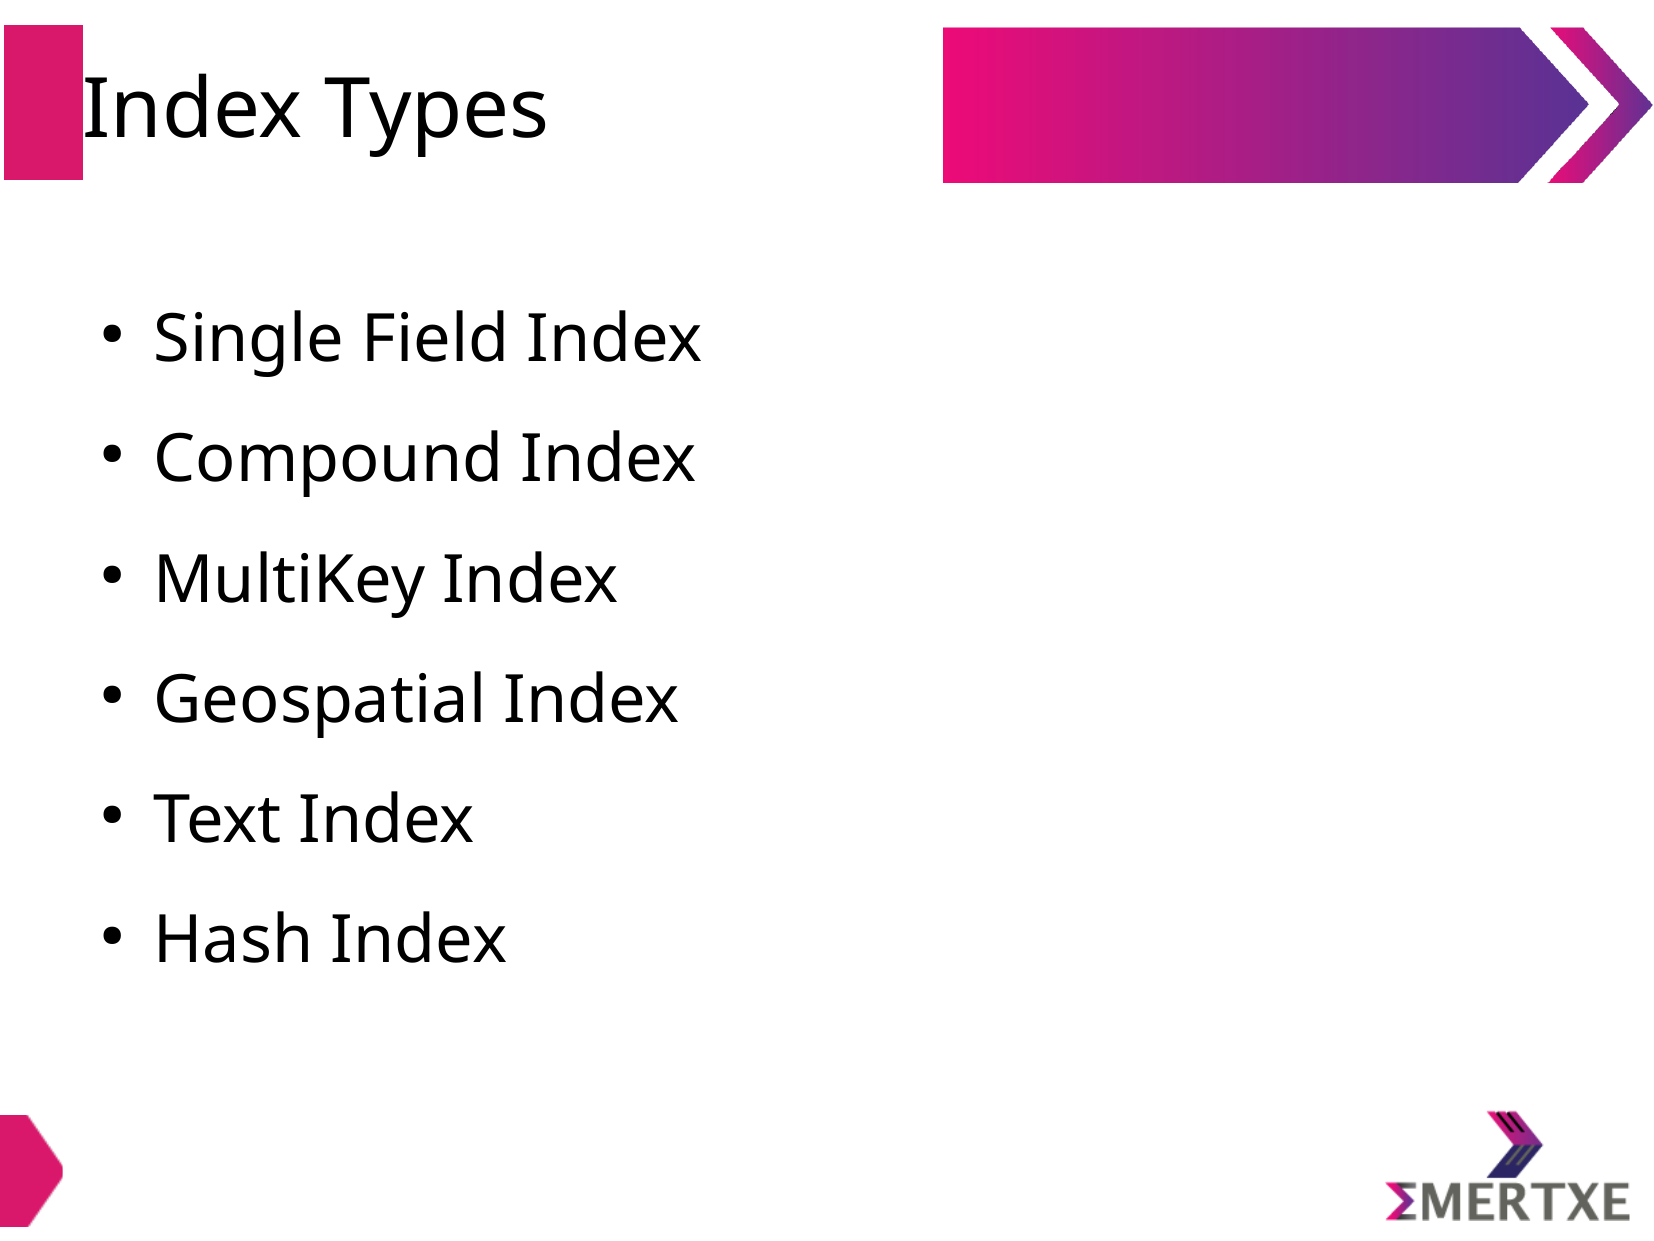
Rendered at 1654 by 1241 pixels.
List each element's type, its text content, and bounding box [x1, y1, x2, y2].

picture [1385, 1107, 1631, 1221]
list Single Field Index Compound Index MultiKey Index Geospatial Index Text Index Hash Index [82, 290, 1571, 1010]
title Index Types [82, 2, 1571, 210]
picture [1571, 27, 1653, 183]
